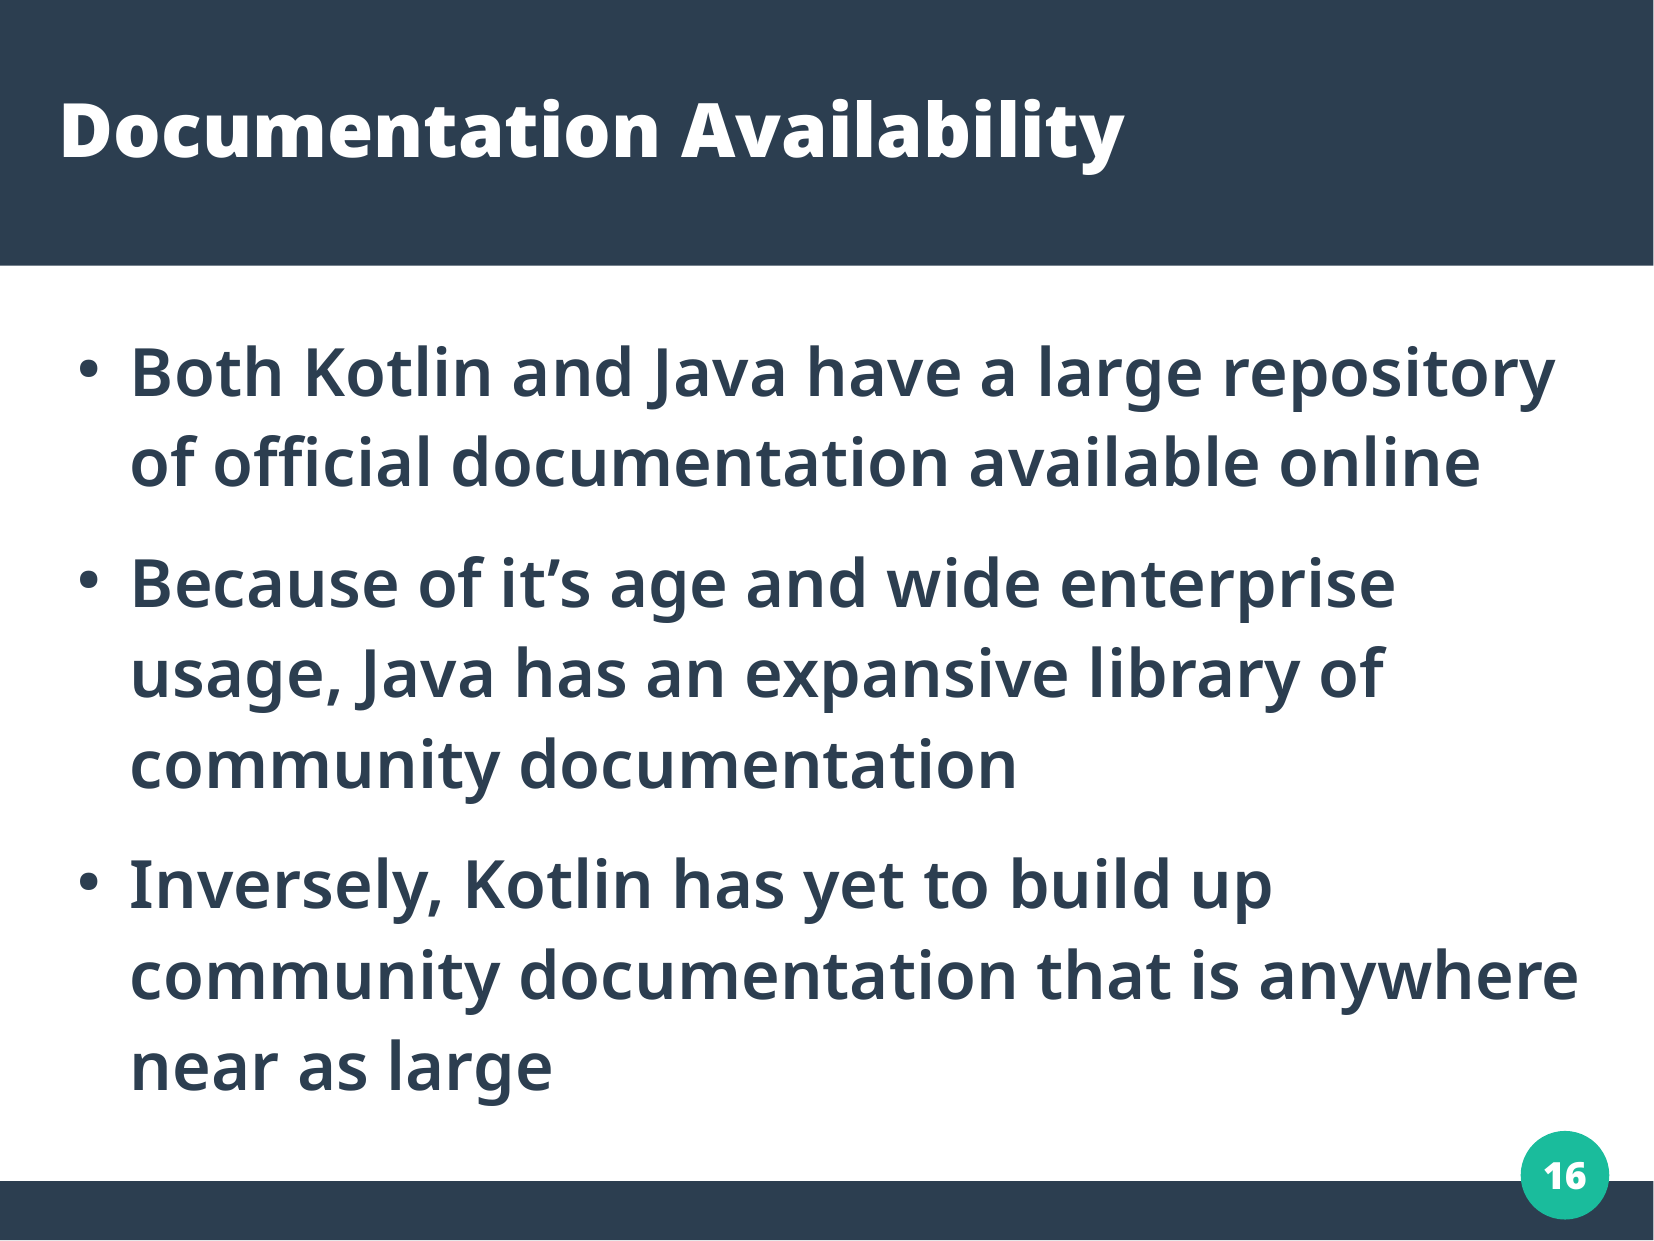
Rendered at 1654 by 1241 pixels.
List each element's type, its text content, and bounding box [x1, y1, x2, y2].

list Both Kotlin and Java have a large repository of official documentation available online Because of it’s age and wide enterprise usage, Java has an expansive library of community documentation Inversely, Kotlin has yet to build up community documentation that is anywhere near as large [59, 324, 1595, 1152]
title Documentation Availability [59, 49, 1595, 207]
